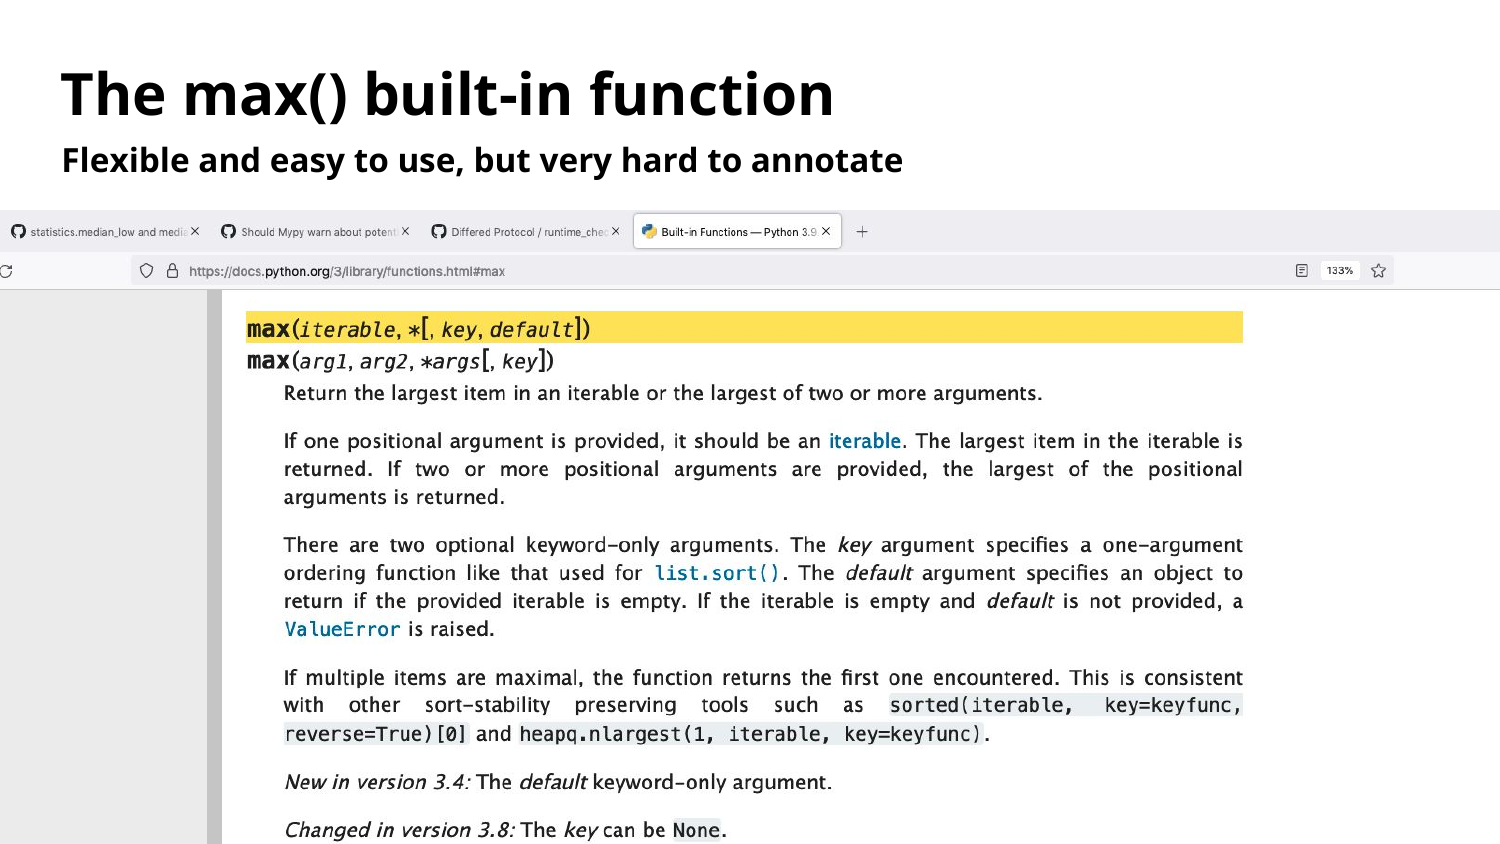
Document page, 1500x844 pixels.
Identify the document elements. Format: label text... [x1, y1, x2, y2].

text_box The max() built-in function [60, 53, 836, 133]
text_box [0, 0, 1500, 210]
picture [0, 210, 1500, 844]
text_box Flexible and easy to use, but very hard to annotate [61, 137, 906, 183]
